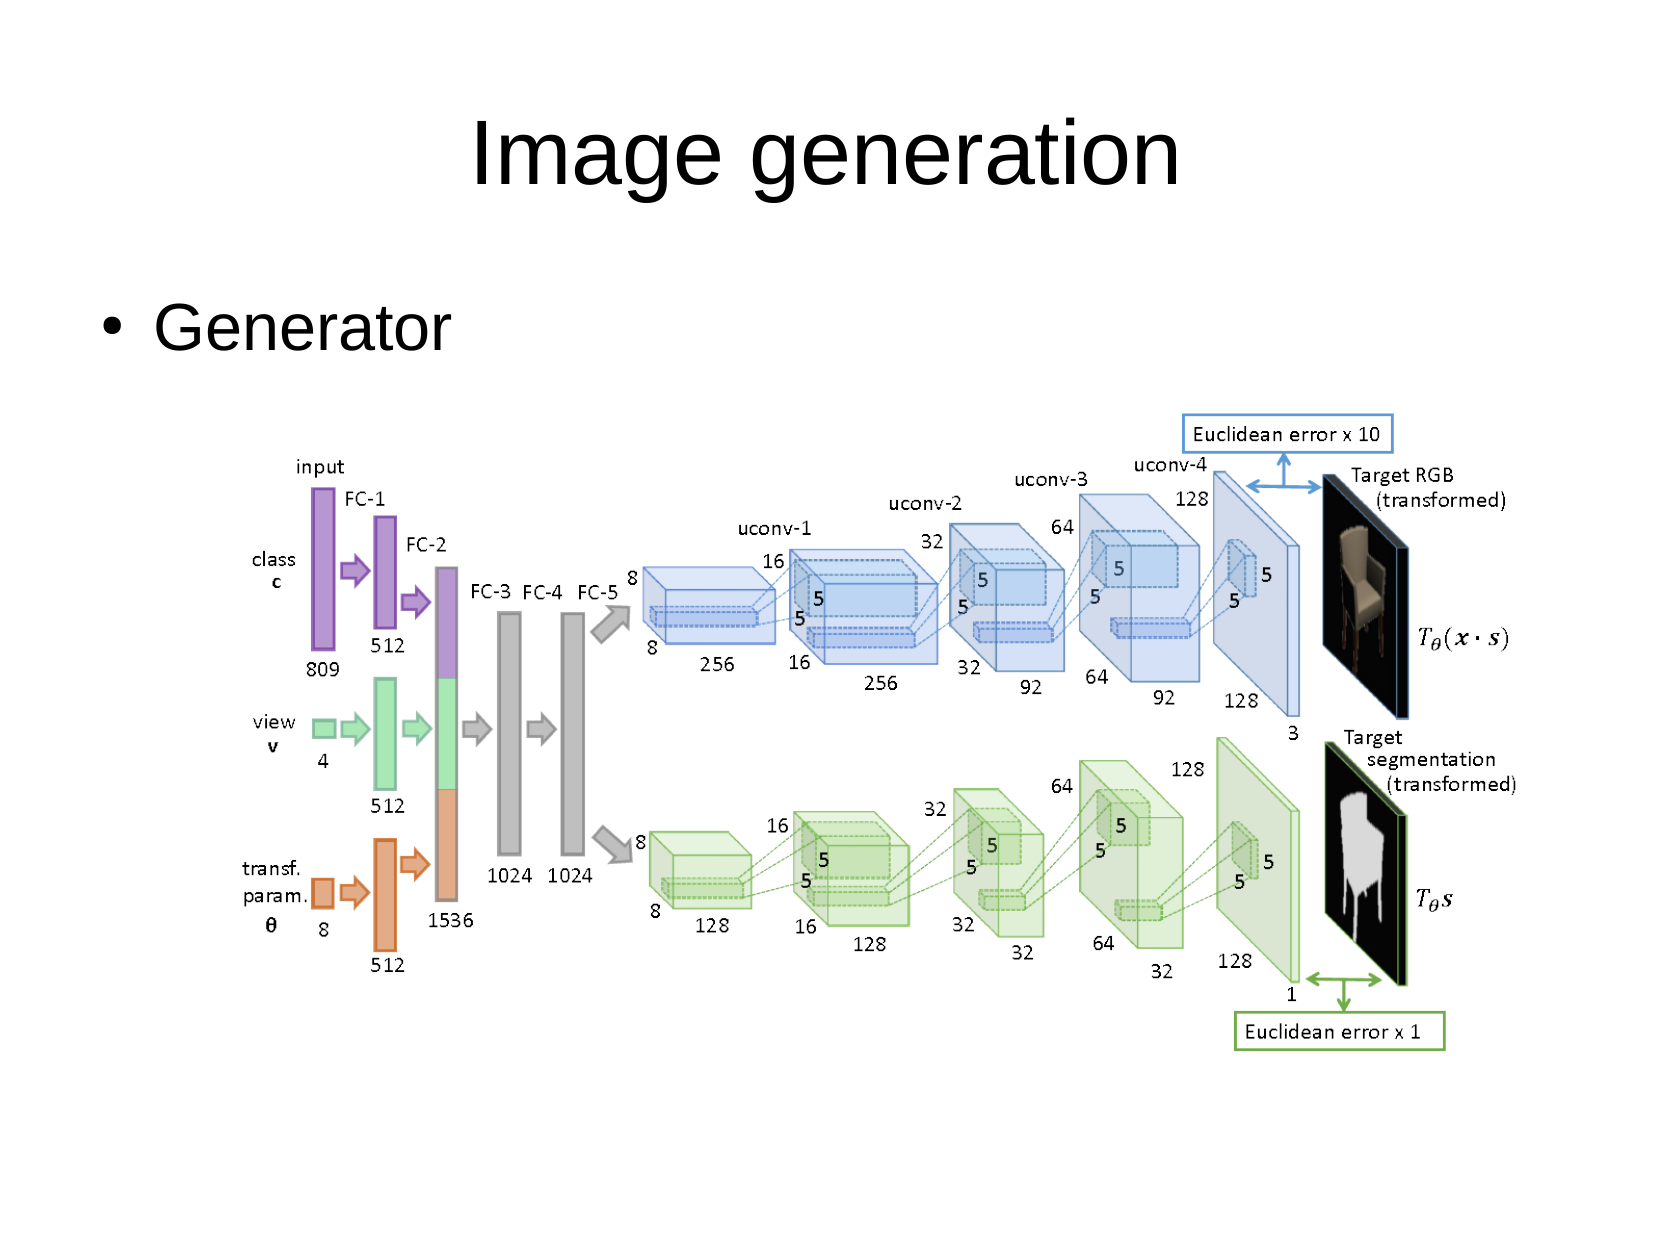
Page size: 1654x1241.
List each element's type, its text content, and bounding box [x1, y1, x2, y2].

picture [236, 406, 1528, 1069]
title Image generation [82, 49, 1571, 257]
list Generator [82, 290, 1571, 1010]
